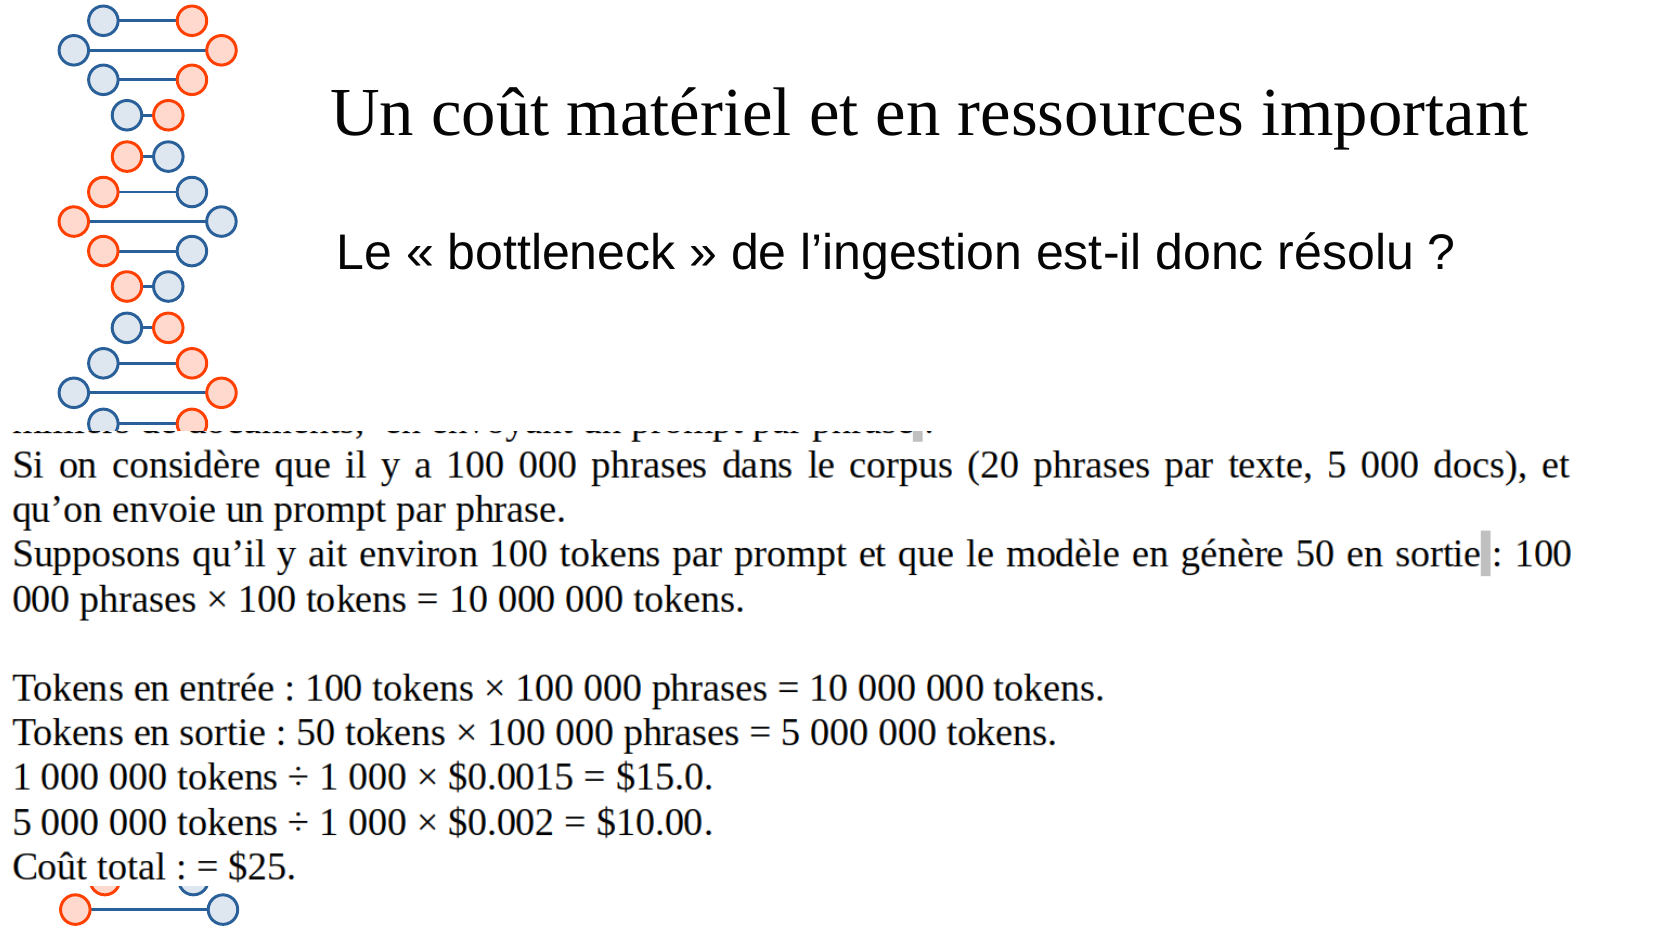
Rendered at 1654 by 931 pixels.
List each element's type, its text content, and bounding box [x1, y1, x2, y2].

picture [0, 431, 1625, 886]
list Le « bottleneck » de l’ingestion est-il donc résolu ? [265, 224, 1595, 431]
title Un coût matériel et en ressources important [265, 35, 1595, 189]
